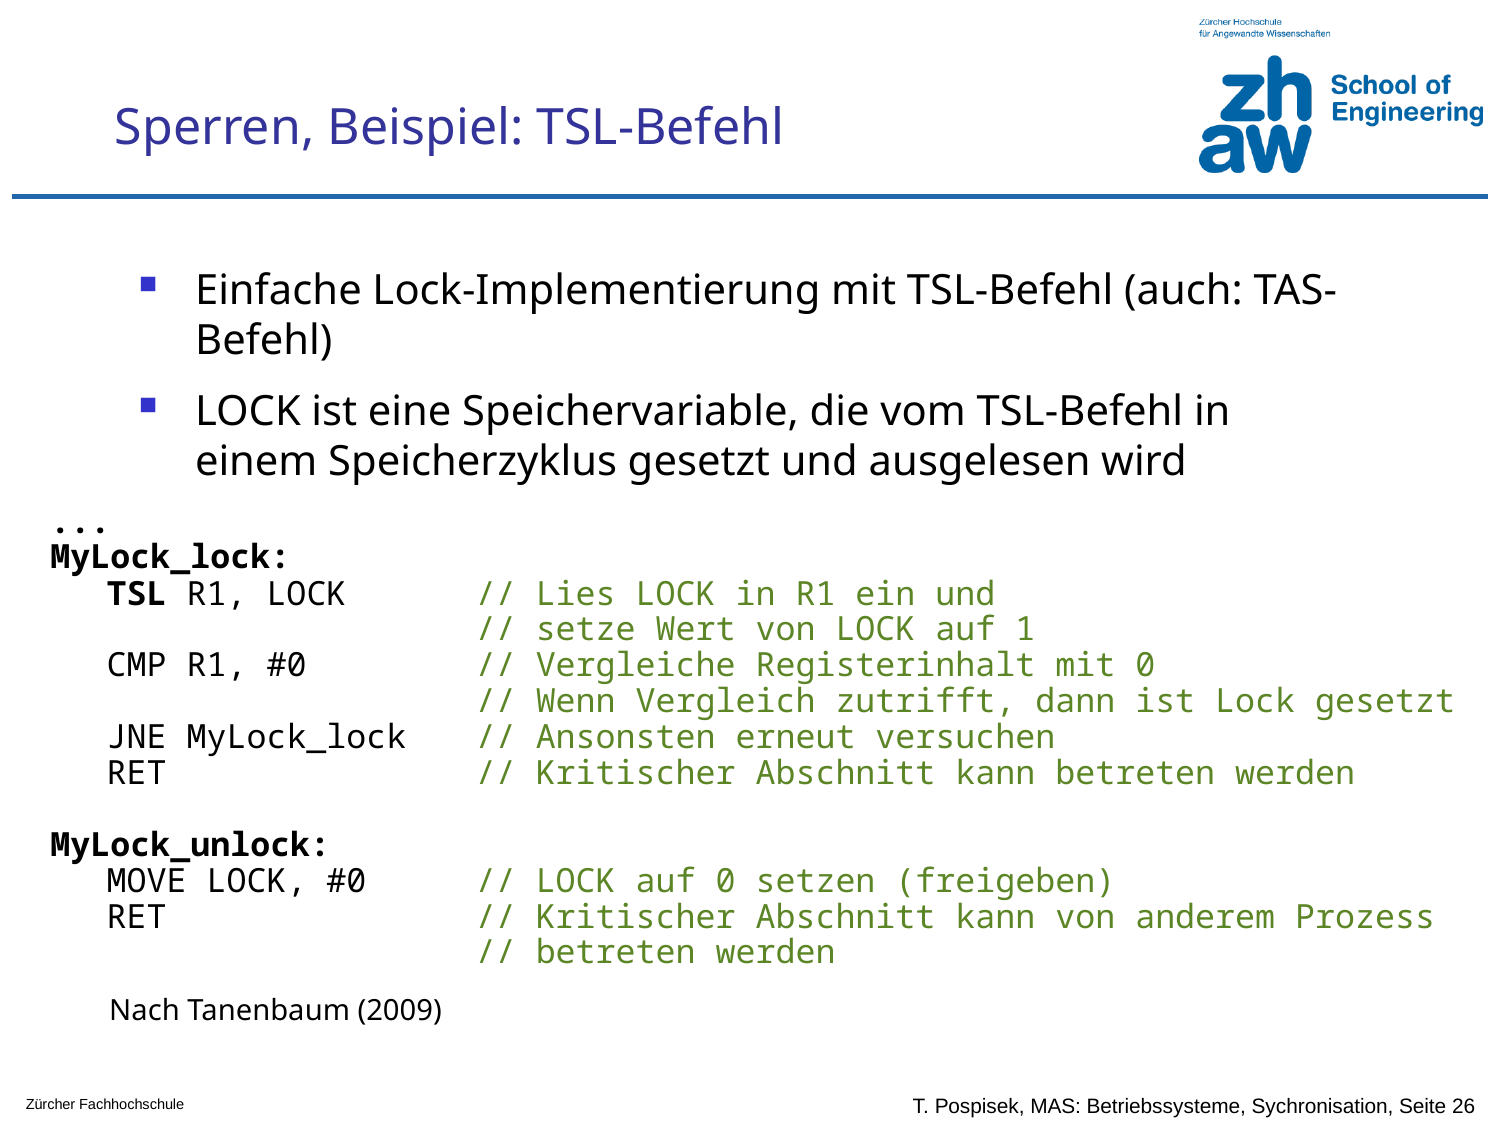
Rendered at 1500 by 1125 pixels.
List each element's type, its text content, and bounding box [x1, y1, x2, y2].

text_box Nach Tanenbaum (2009) [94, 984, 458, 1035]
title Sperren, Beispiel: TSL-Befehl [99, 50, 1379, 163]
picture [1199, 19, 1483, 173]
text_box Einfache Lock-Implementierung mit TSL-Befehl (auch: TAS-Befehl) LOCK ist eine Speichervariable, die vom TSL-Befehl in einem Speicherzyklus gesetzt und ausgelesen wird [123, 255, 1375, 343]
list ... MyLock_lock: TSL R1, LOCK // Lies LOCK in R1 ein und // setze Wert von LOCK auf 1 CMP R1, #0 // Vergleiche Registerinhalt mit 0 // Wenn Vergleich zutrifft, dann ist Lock gesetzt JNE MyLock_lock // Ansonsten erneut versuchen RET // Kritischer Abschnitt kann betreten werden MyLock_unlock: MOVE LOCK, #0 // LOCK auf 0 setzen (freigeben) RET // Kritischer Abschnitt kann von anderem Prozess // betreten werden [35, 496, 1489, 1014]
